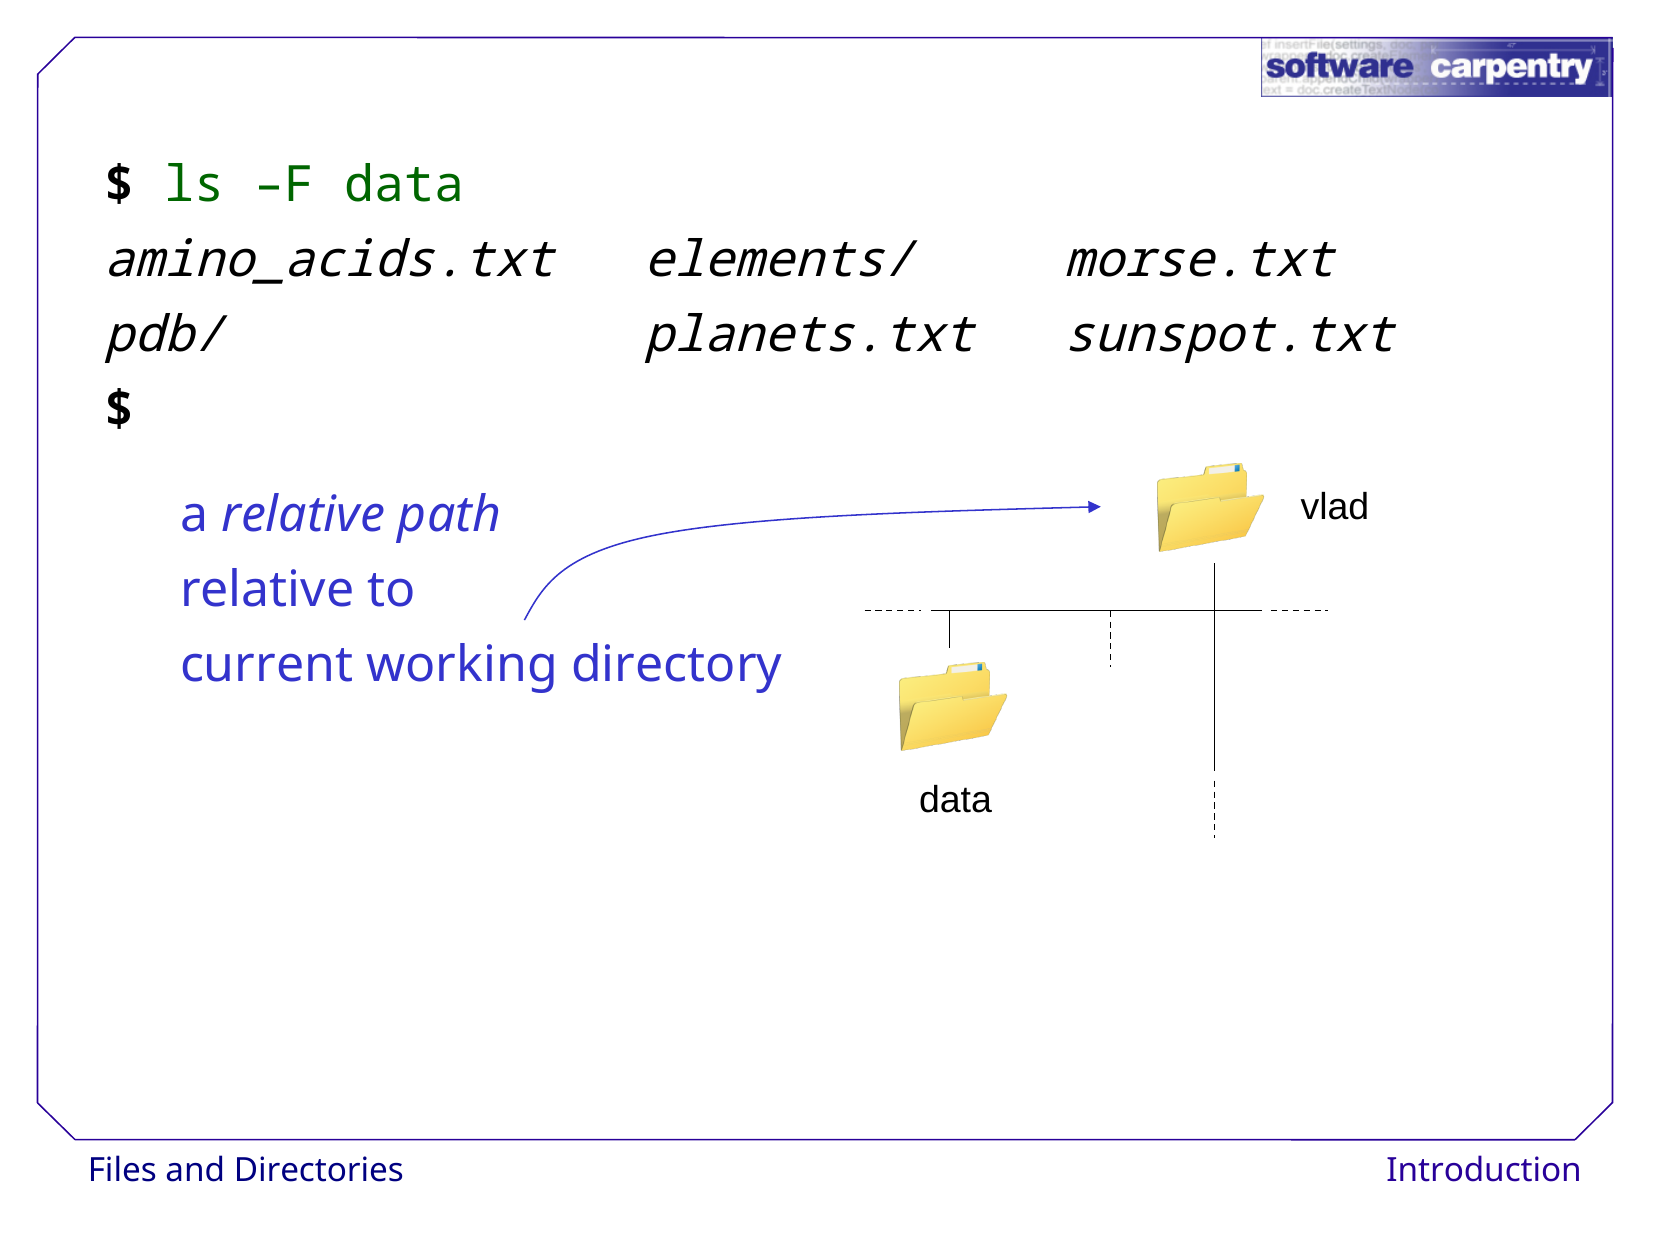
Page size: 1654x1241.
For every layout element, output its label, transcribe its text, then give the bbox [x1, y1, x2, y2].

text_box $ ls –F data amino_acids.txt elements/ morse.txt pdb/ planets.txt sunspot.txt $ [89, 128, 1512, 1037]
picture [1261, 39, 1613, 97]
